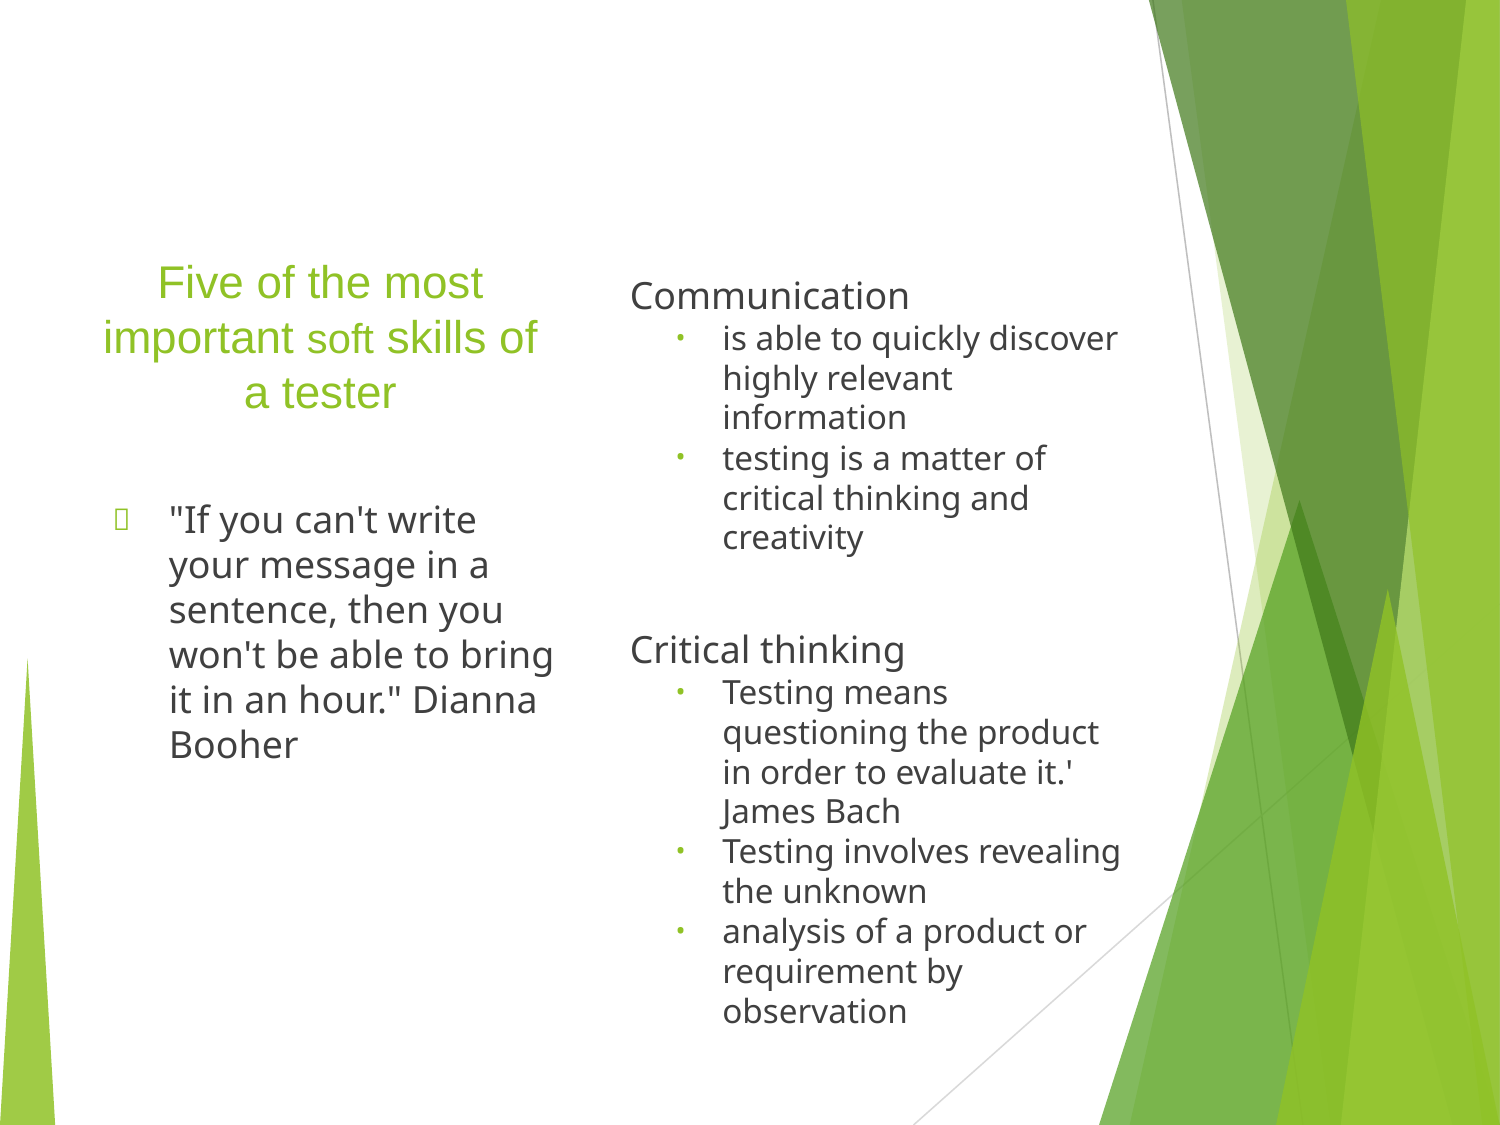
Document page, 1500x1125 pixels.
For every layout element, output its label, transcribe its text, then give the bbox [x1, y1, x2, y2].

title Five of the most important soft skills of a tester [83, 245, 558, 456]
list Communication is able to quickly discover highly relevant information testing is a matter of critical thinking and creativity Critical thinking Testing means questioning the product in order to evaluate it.' James Bach Testing involves revealing the unknown analysis of a product or requirement by observation [585, 84, 1141, 991]
list "If you can't write your message in a sentence, then you won't be able to bring it in an hour." Dianna Booher [97, 488, 572, 632]
